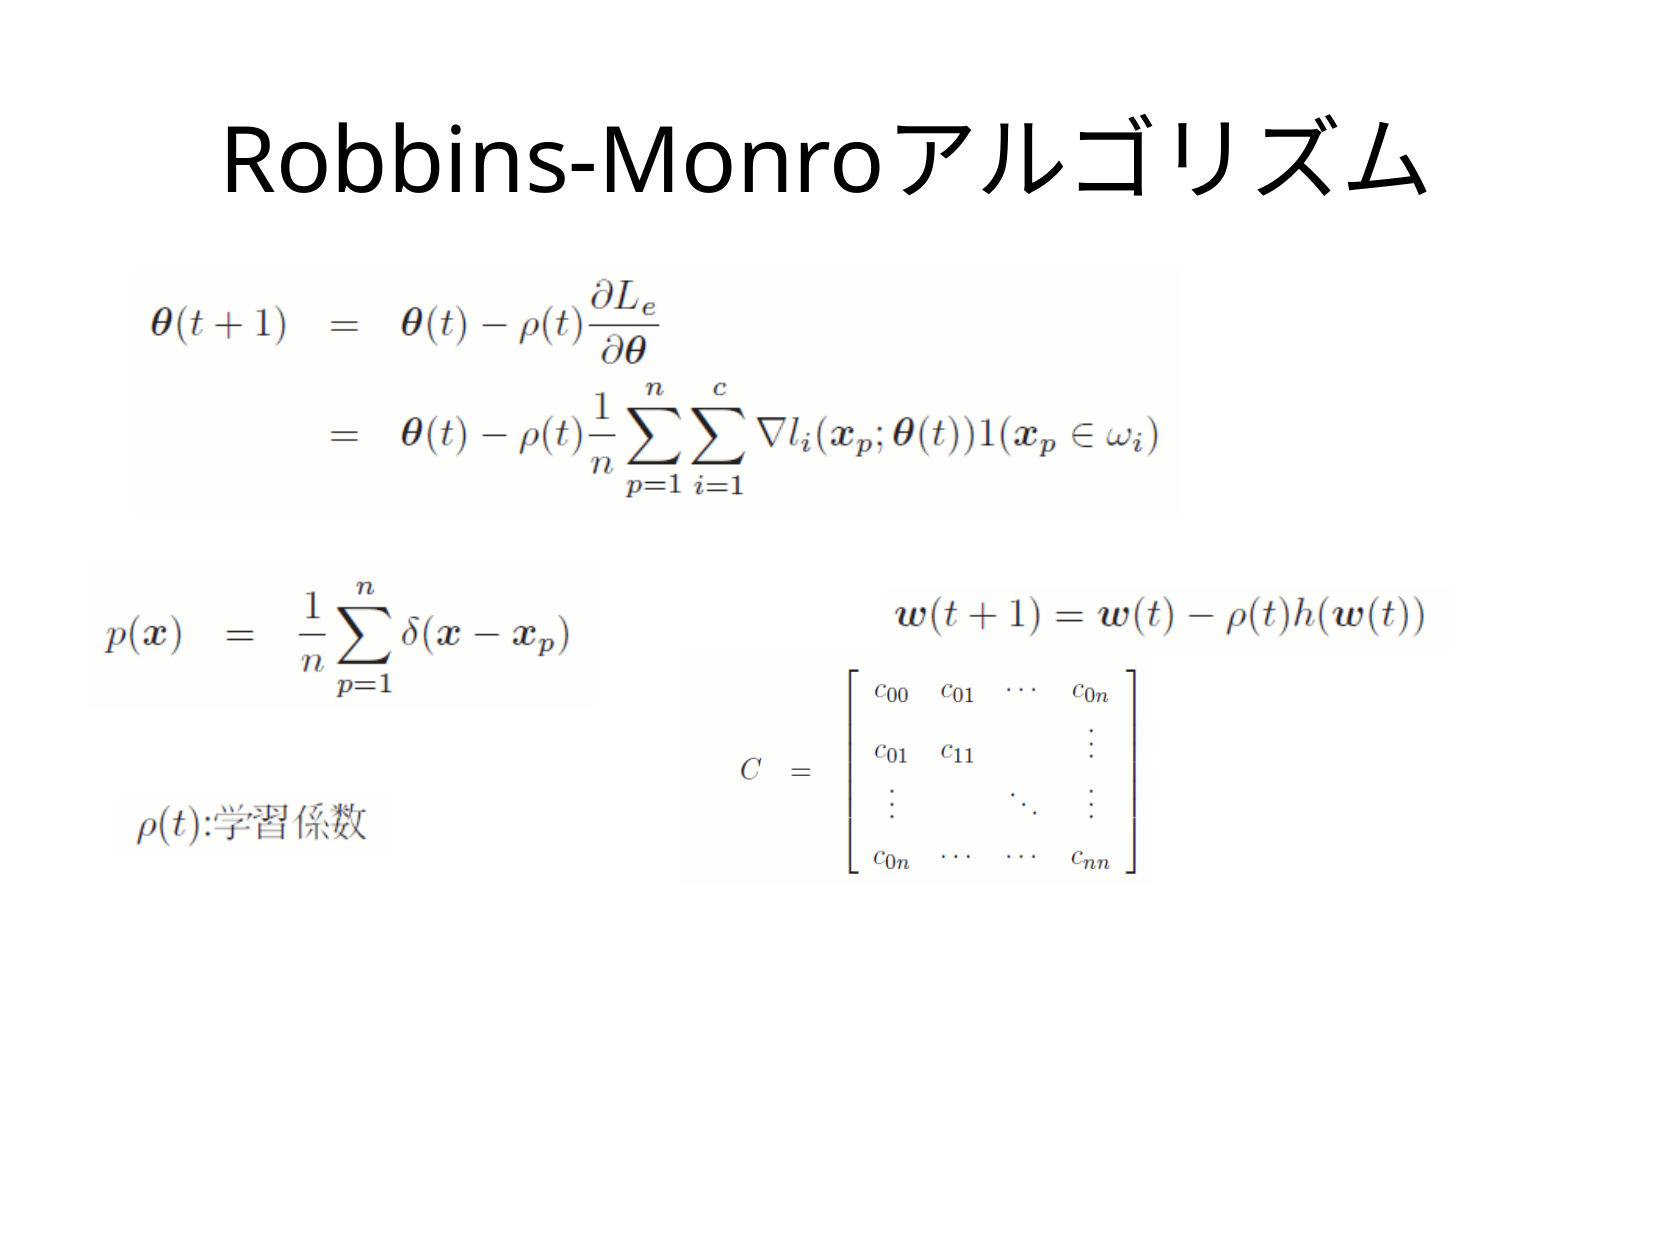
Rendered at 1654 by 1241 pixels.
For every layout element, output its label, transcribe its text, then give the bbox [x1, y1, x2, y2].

picture [679, 587, 1455, 886]
picture [88, 560, 595, 710]
picture [118, 793, 387, 857]
title Robbins-Monroアルゴリズム [82, 56, 1571, 250]
picture [134, 265, 1182, 515]
